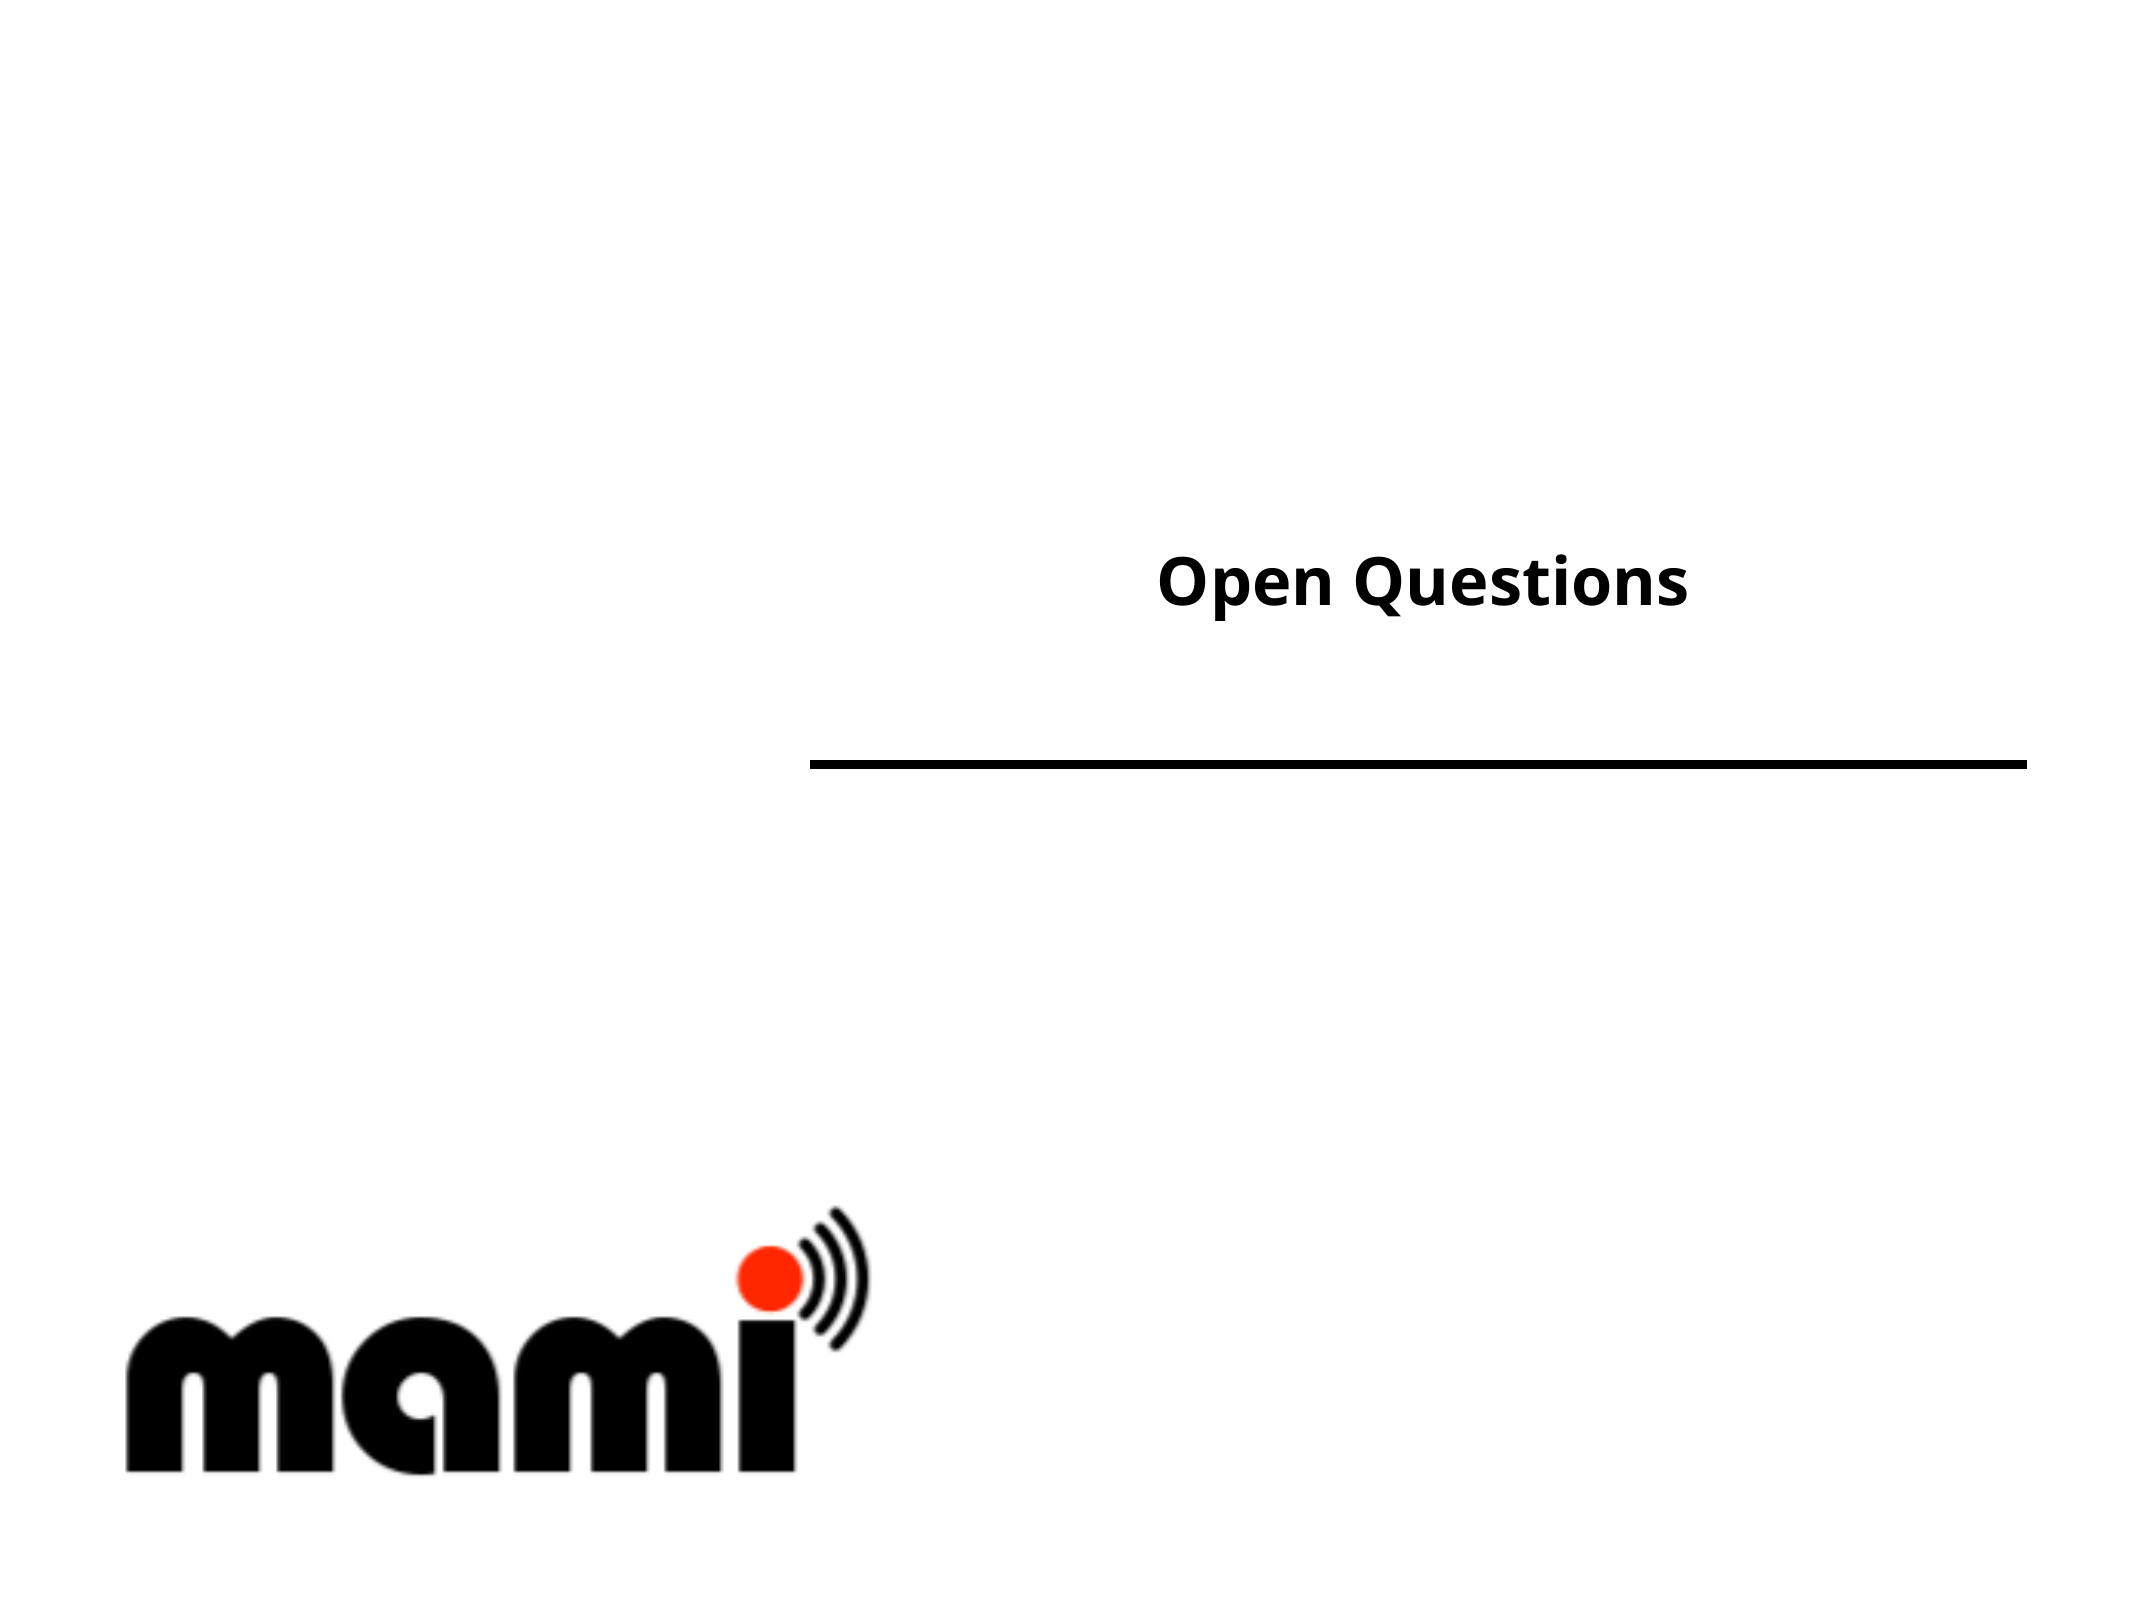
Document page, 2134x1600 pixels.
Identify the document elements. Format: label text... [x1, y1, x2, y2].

title Open Questions [794, 394, 2053, 765]
picture [121, 1201, 878, 1488]
